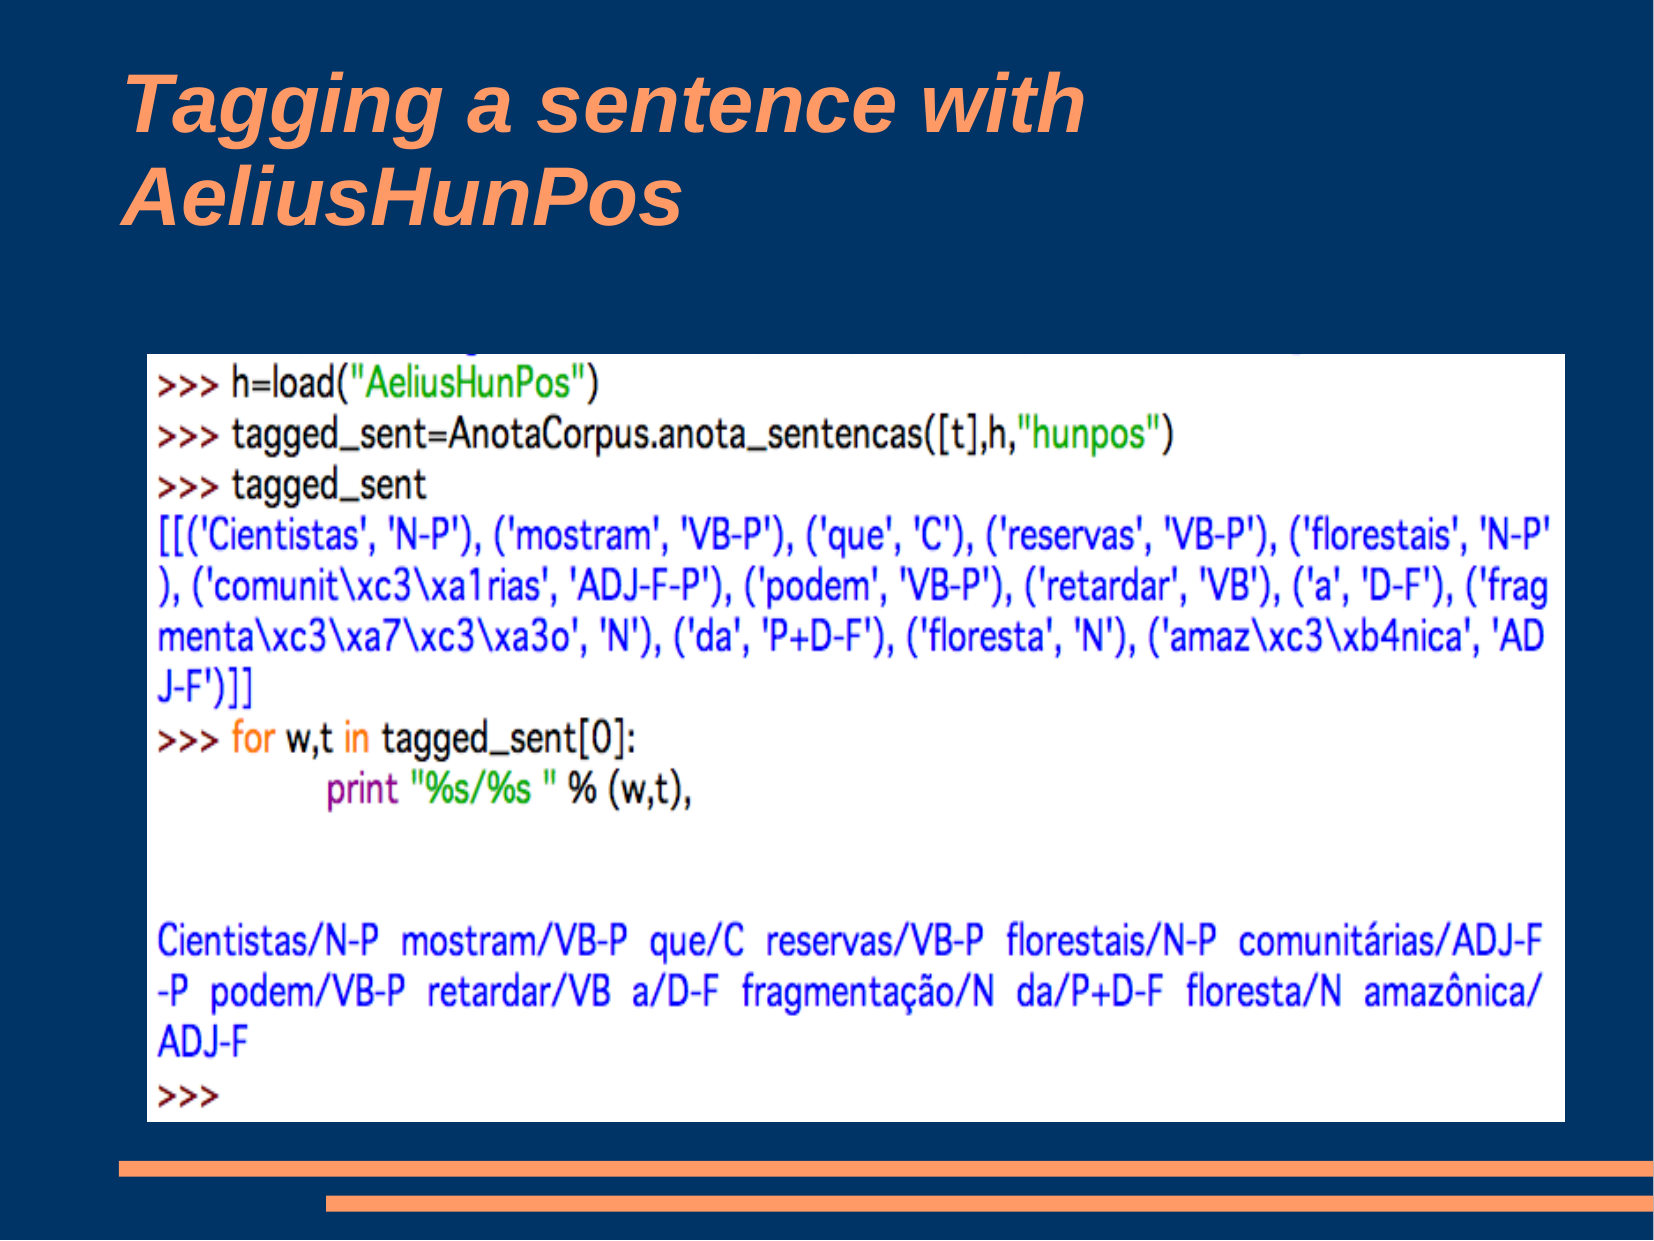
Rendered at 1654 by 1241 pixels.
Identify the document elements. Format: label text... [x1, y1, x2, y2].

title Tagging a sentence with AeliusHunPos [121, 46, 1534, 254]
picture [147, 354, 1565, 1123]
